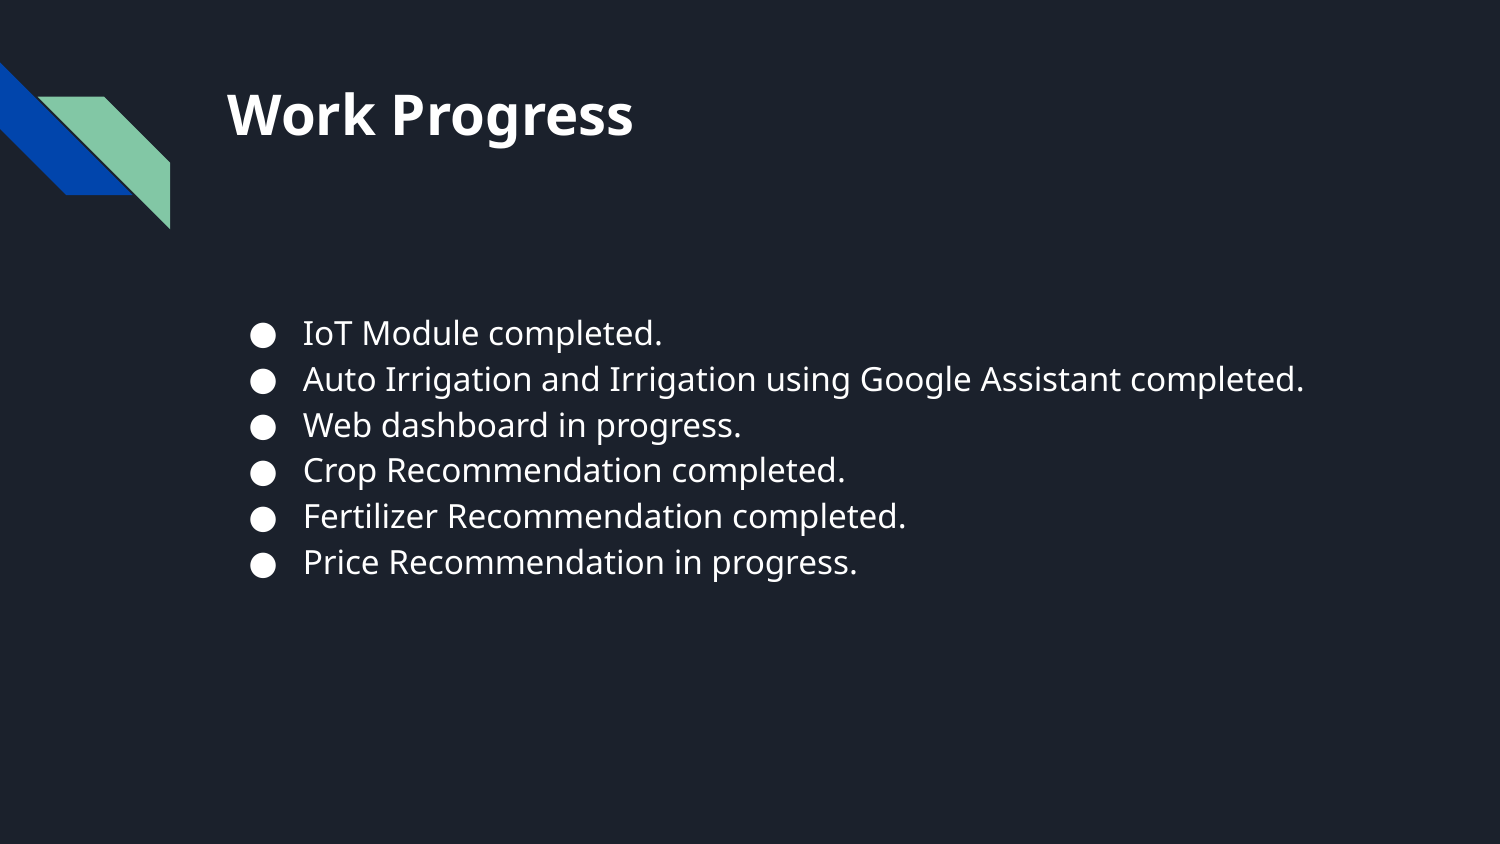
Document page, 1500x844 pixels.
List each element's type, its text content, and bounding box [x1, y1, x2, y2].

list IoT Module completed. Auto Irrigation and Irrigation using Google Assistant completed. Web dashboard in progress. Crop Recommendation completed. Fertilizer Recommendation completed. Price Recommendation in progress. [212, 291, 1350, 688]
title Work Progress [212, 64, 836, 291]
